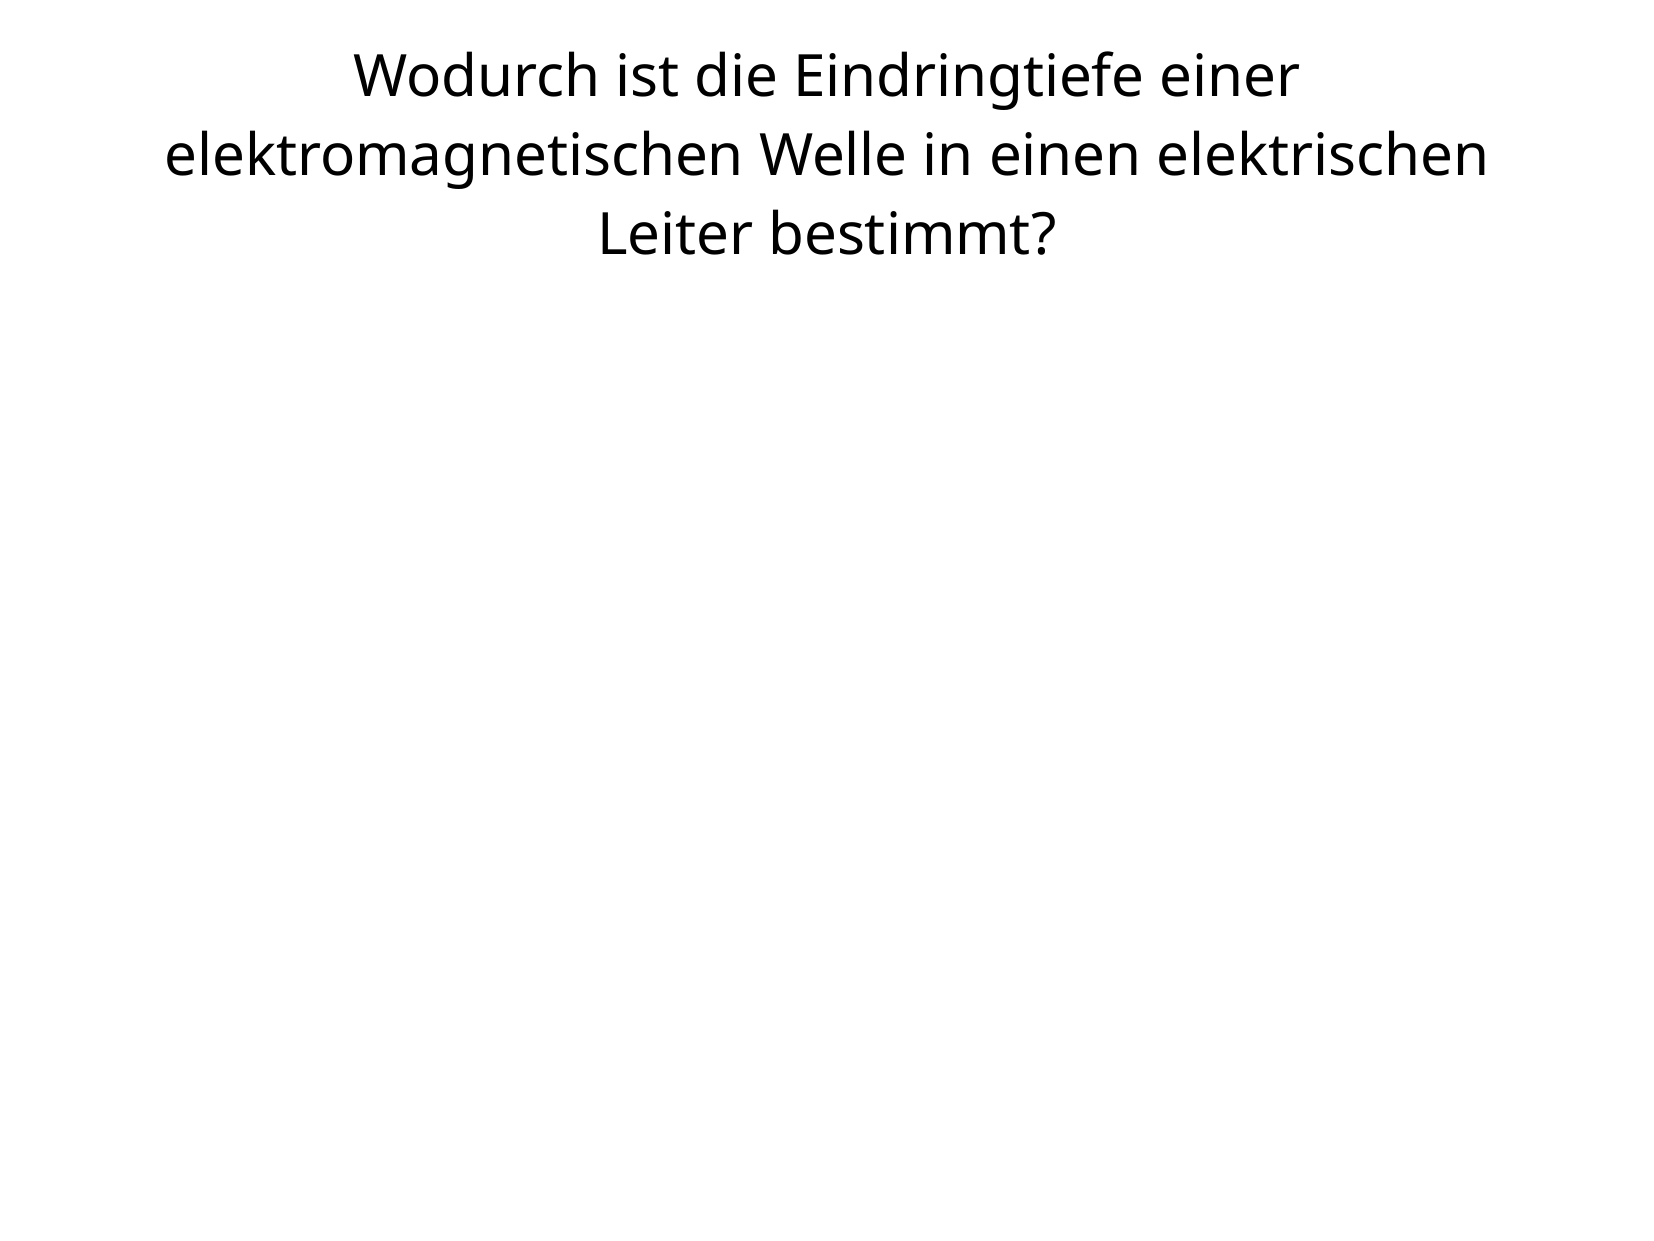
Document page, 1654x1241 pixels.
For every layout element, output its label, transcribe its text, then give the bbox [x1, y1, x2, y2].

title Wodurch ist die Eindringtiefe einer elektromagnetischen Welle in einen elektrischen Leiter bestimmt? [82, 49, 1571, 257]
